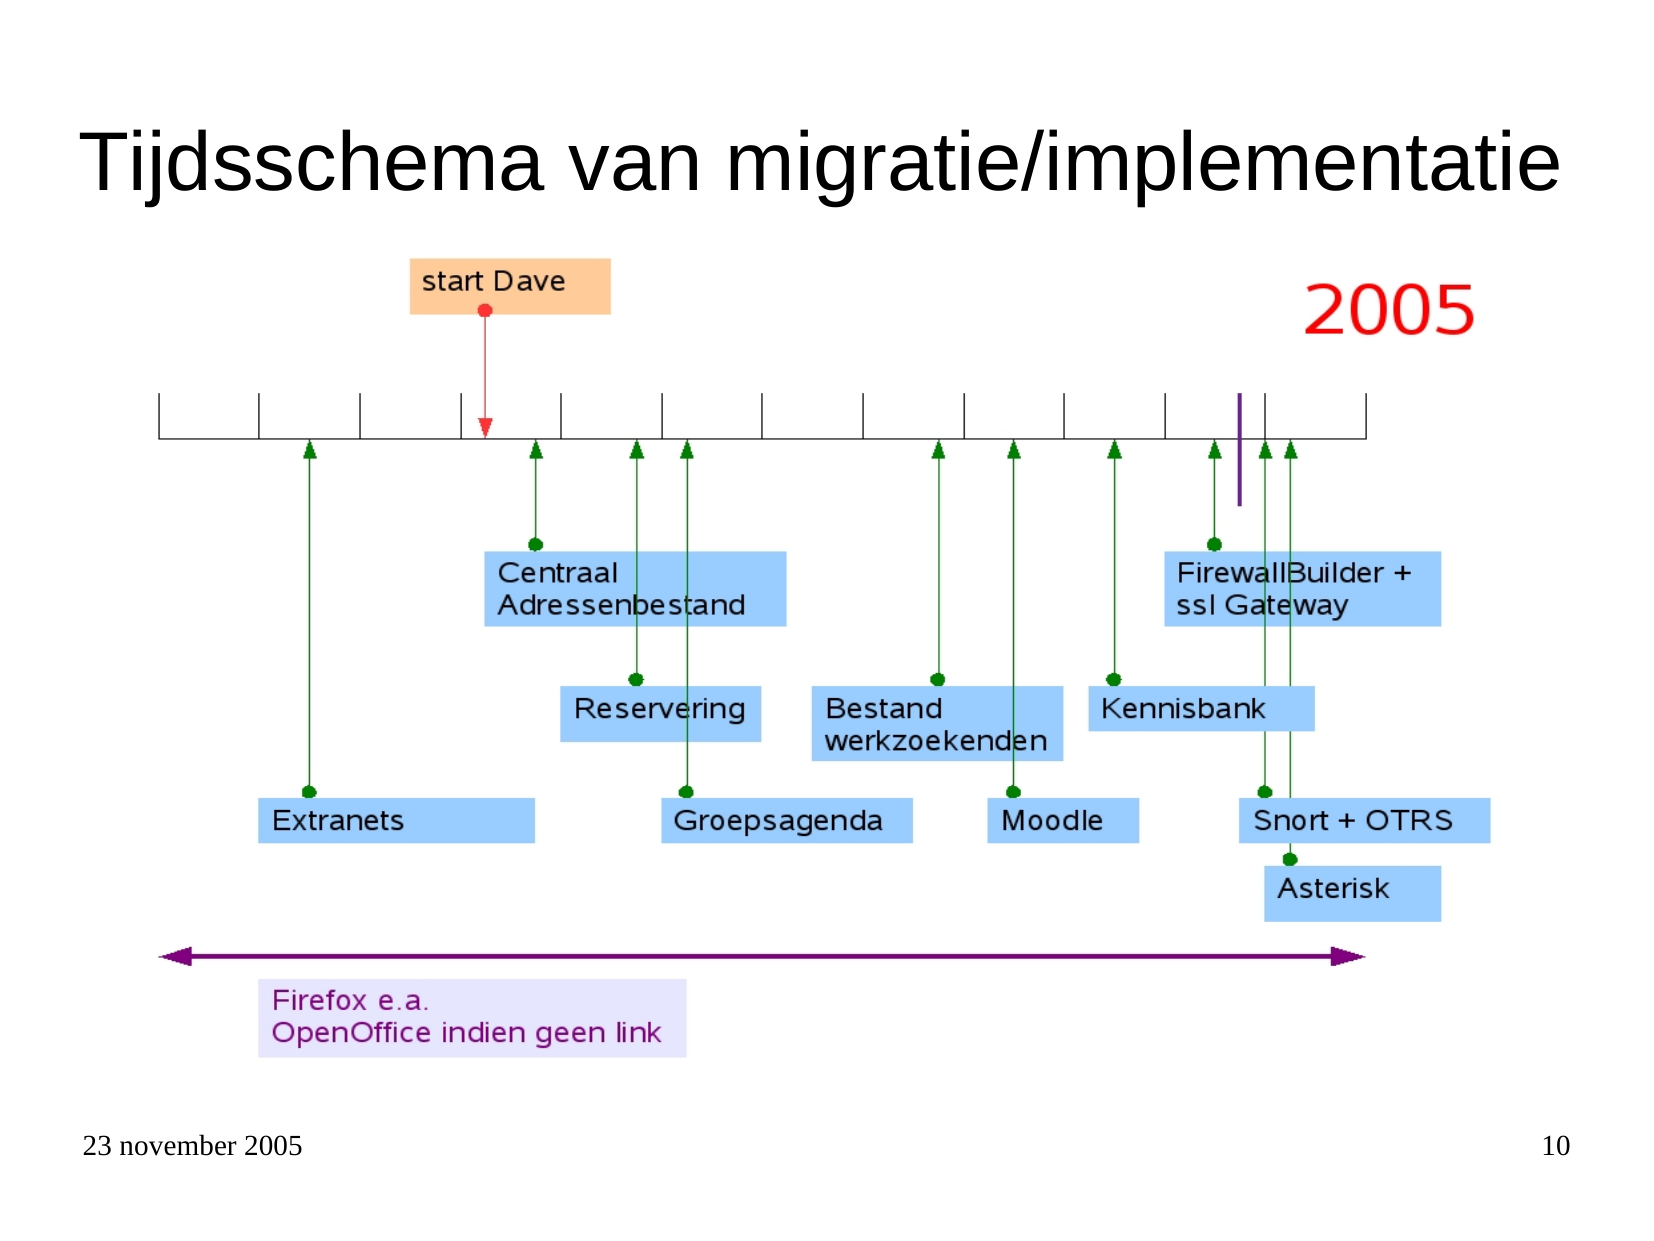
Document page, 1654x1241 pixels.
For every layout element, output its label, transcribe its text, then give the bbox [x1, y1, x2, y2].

picture [108, 266, 1536, 1123]
title Tijdsschema van migratie/implementatie [76, 58, 1565, 266]
